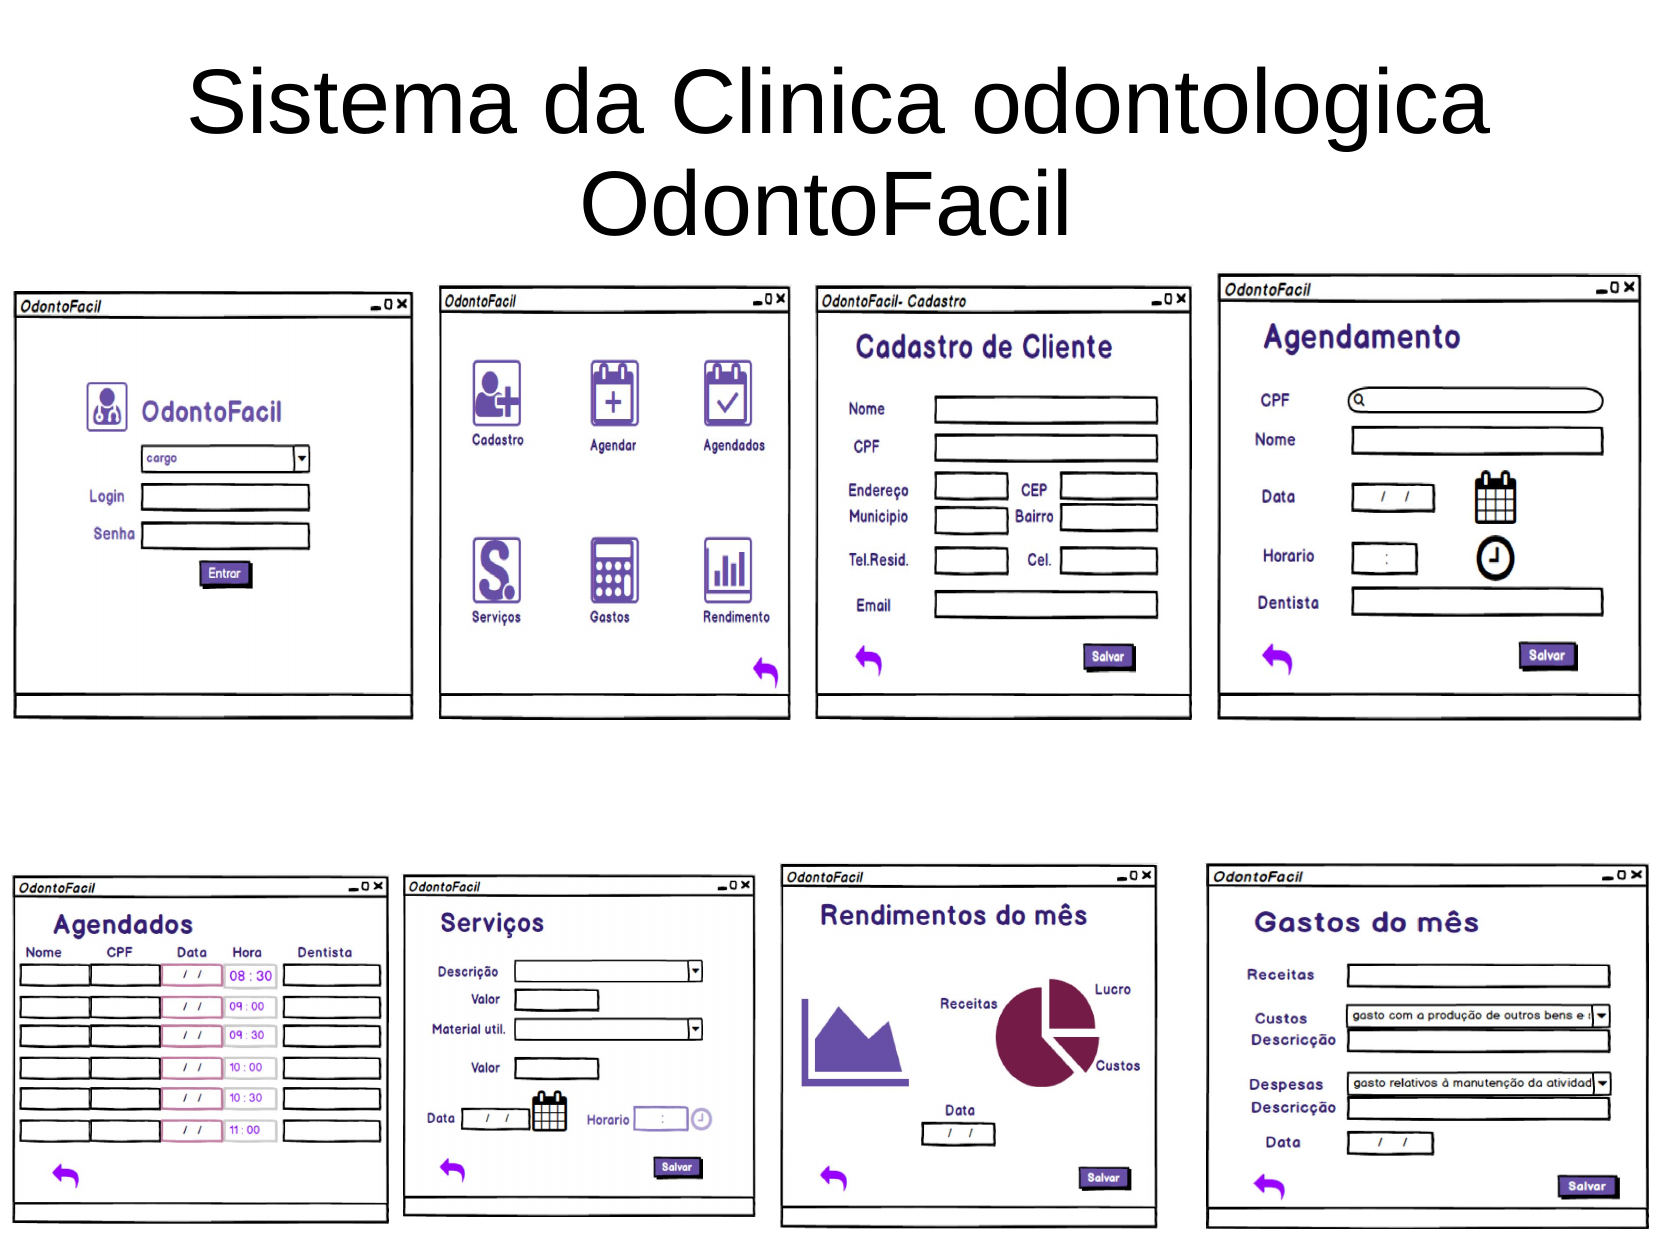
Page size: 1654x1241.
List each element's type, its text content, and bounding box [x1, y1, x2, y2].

picture [1216, 271, 1642, 721]
picture [11, 873, 390, 1224]
title Sistema da Clinica odontologica OdontoFacil [82, 49, 1571, 257]
picture [1204, 862, 1650, 1229]
picture [814, 283, 1193, 721]
picture [437, 283, 792, 721]
picture [401, 873, 756, 1217]
picture [779, 862, 1158, 1229]
picture [11, 288, 414, 721]
